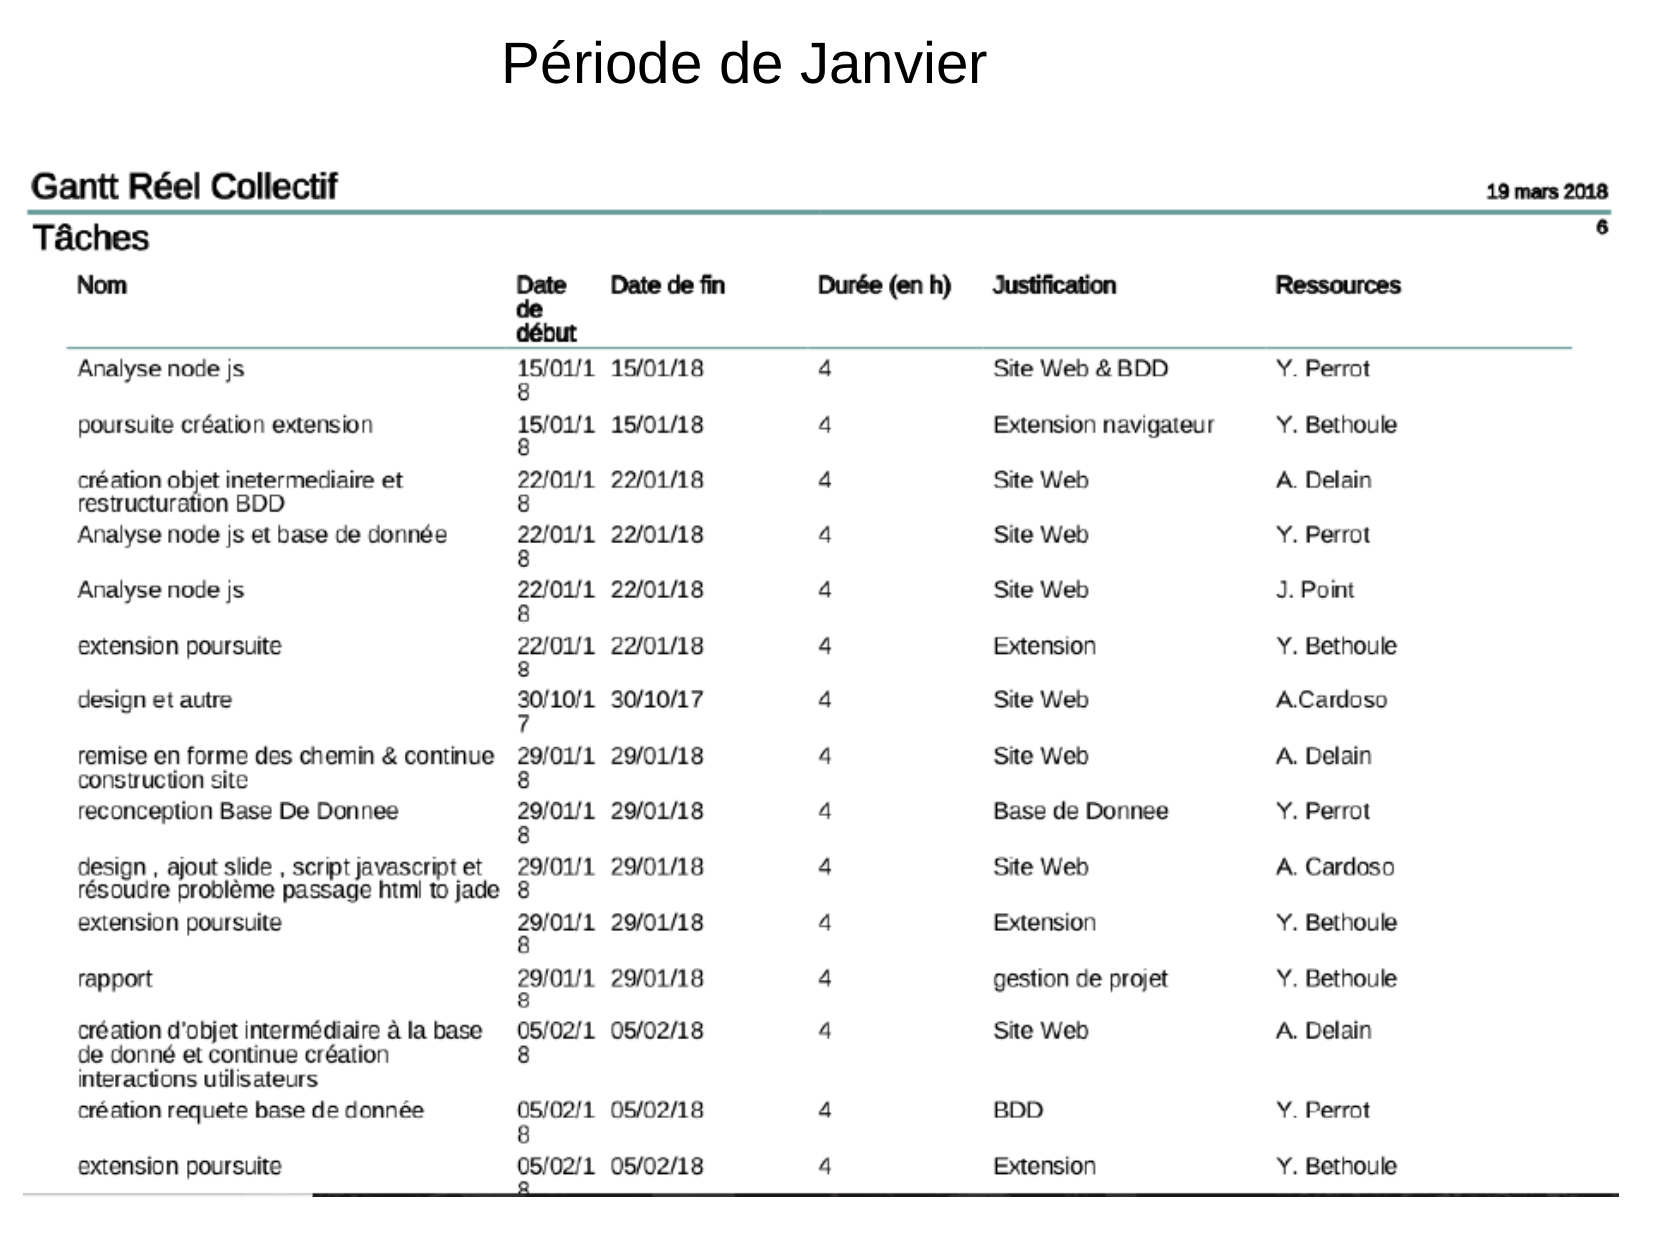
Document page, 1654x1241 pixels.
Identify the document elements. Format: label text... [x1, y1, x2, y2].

text_box Période de Janvier [487, 23, 1167, 119]
picture [23, 162, 1619, 1197]
